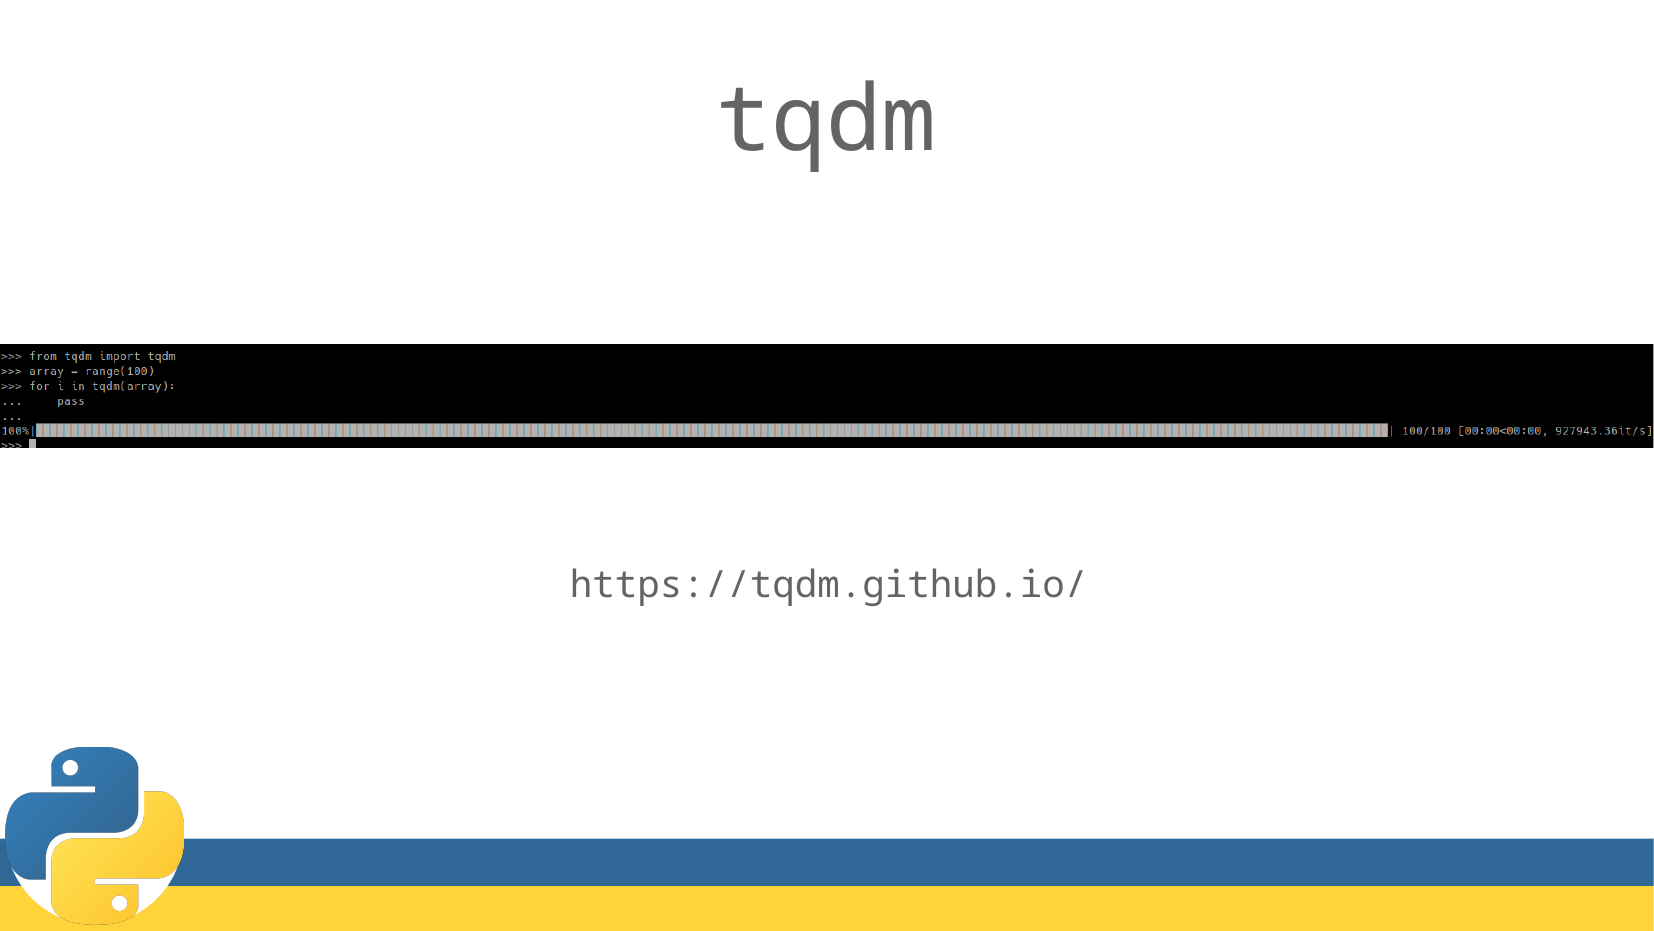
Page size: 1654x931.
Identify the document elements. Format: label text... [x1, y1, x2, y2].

picture [5, 747, 184, 925]
picture [0, 344, 1654, 448]
title tqdm [82, 37, 1571, 193]
text_box https://tqdm.github.io/ [555, 549, 1103, 603]
